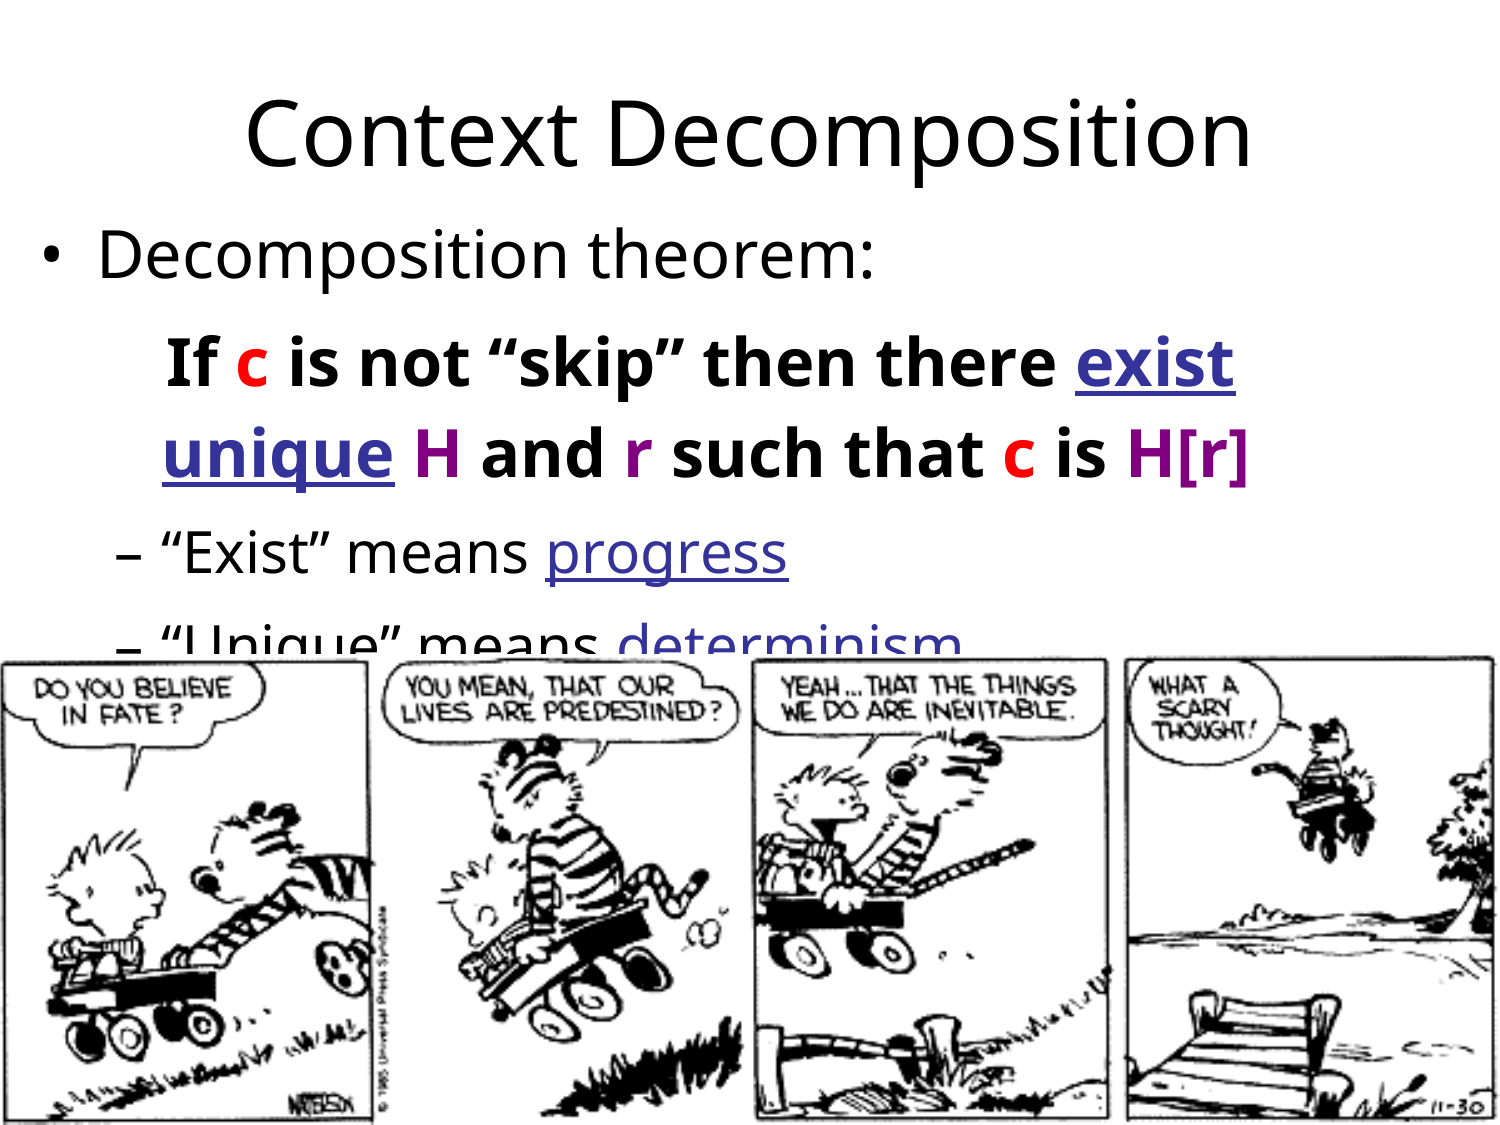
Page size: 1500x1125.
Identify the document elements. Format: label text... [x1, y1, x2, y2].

title Context Decomposition [75, 37, 1426, 200]
picture [0, 654, 1500, 1125]
list Decomposition theorem: If c is not “skip” then there exist unique H and r such that c is H[r] “Exist” means progress “Unique” means determinism [24, 200, 1476, 651]
